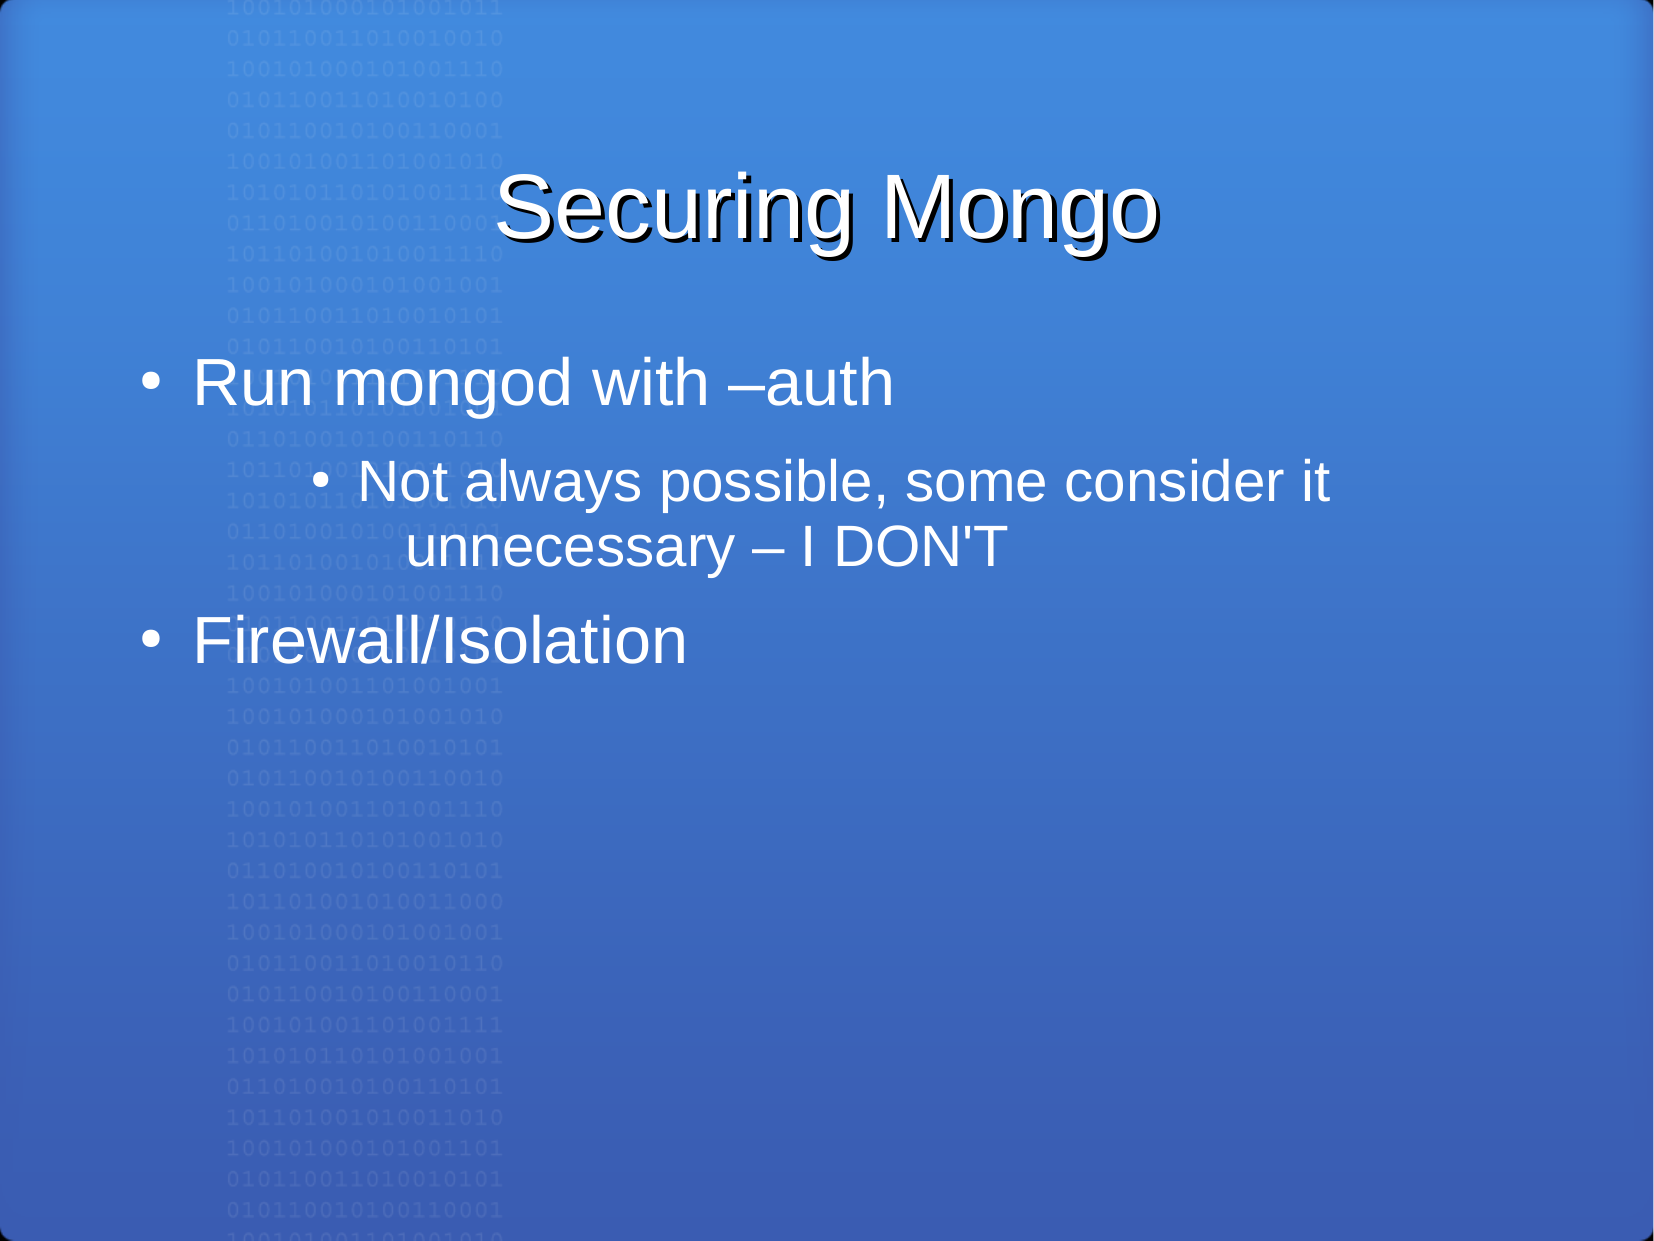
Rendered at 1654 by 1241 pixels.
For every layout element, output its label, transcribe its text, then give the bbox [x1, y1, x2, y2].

picture [0, 0, 1654, 1241]
title Securing Mongo [121, 110, 1534, 303]
list Run mongod with –auth Not always possible, some consider it unnecessary – I DON'T Firewall/Isolation [121, 344, 1534, 1112]
